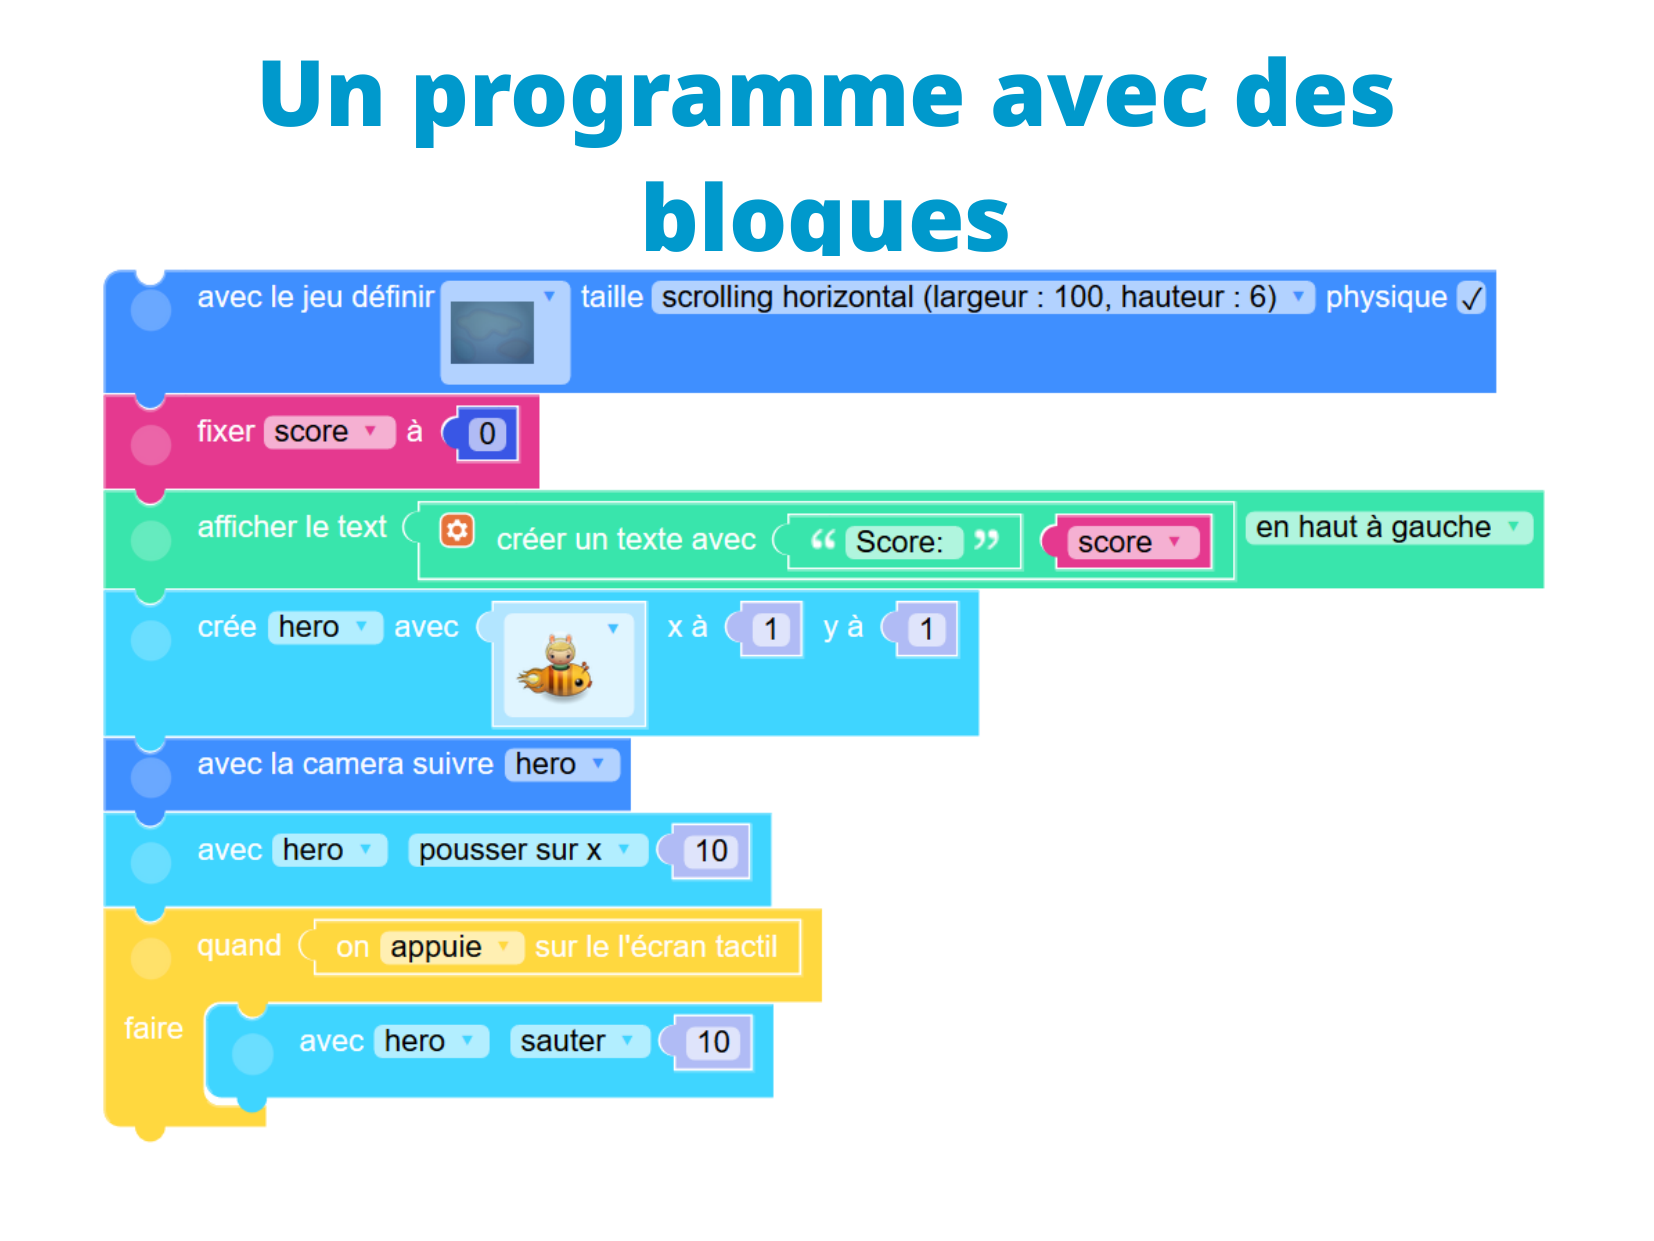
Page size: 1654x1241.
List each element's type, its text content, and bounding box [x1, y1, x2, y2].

picture [91, 256, 1563, 1158]
title Un programme avec des bloques [82, 45, 1571, 261]
